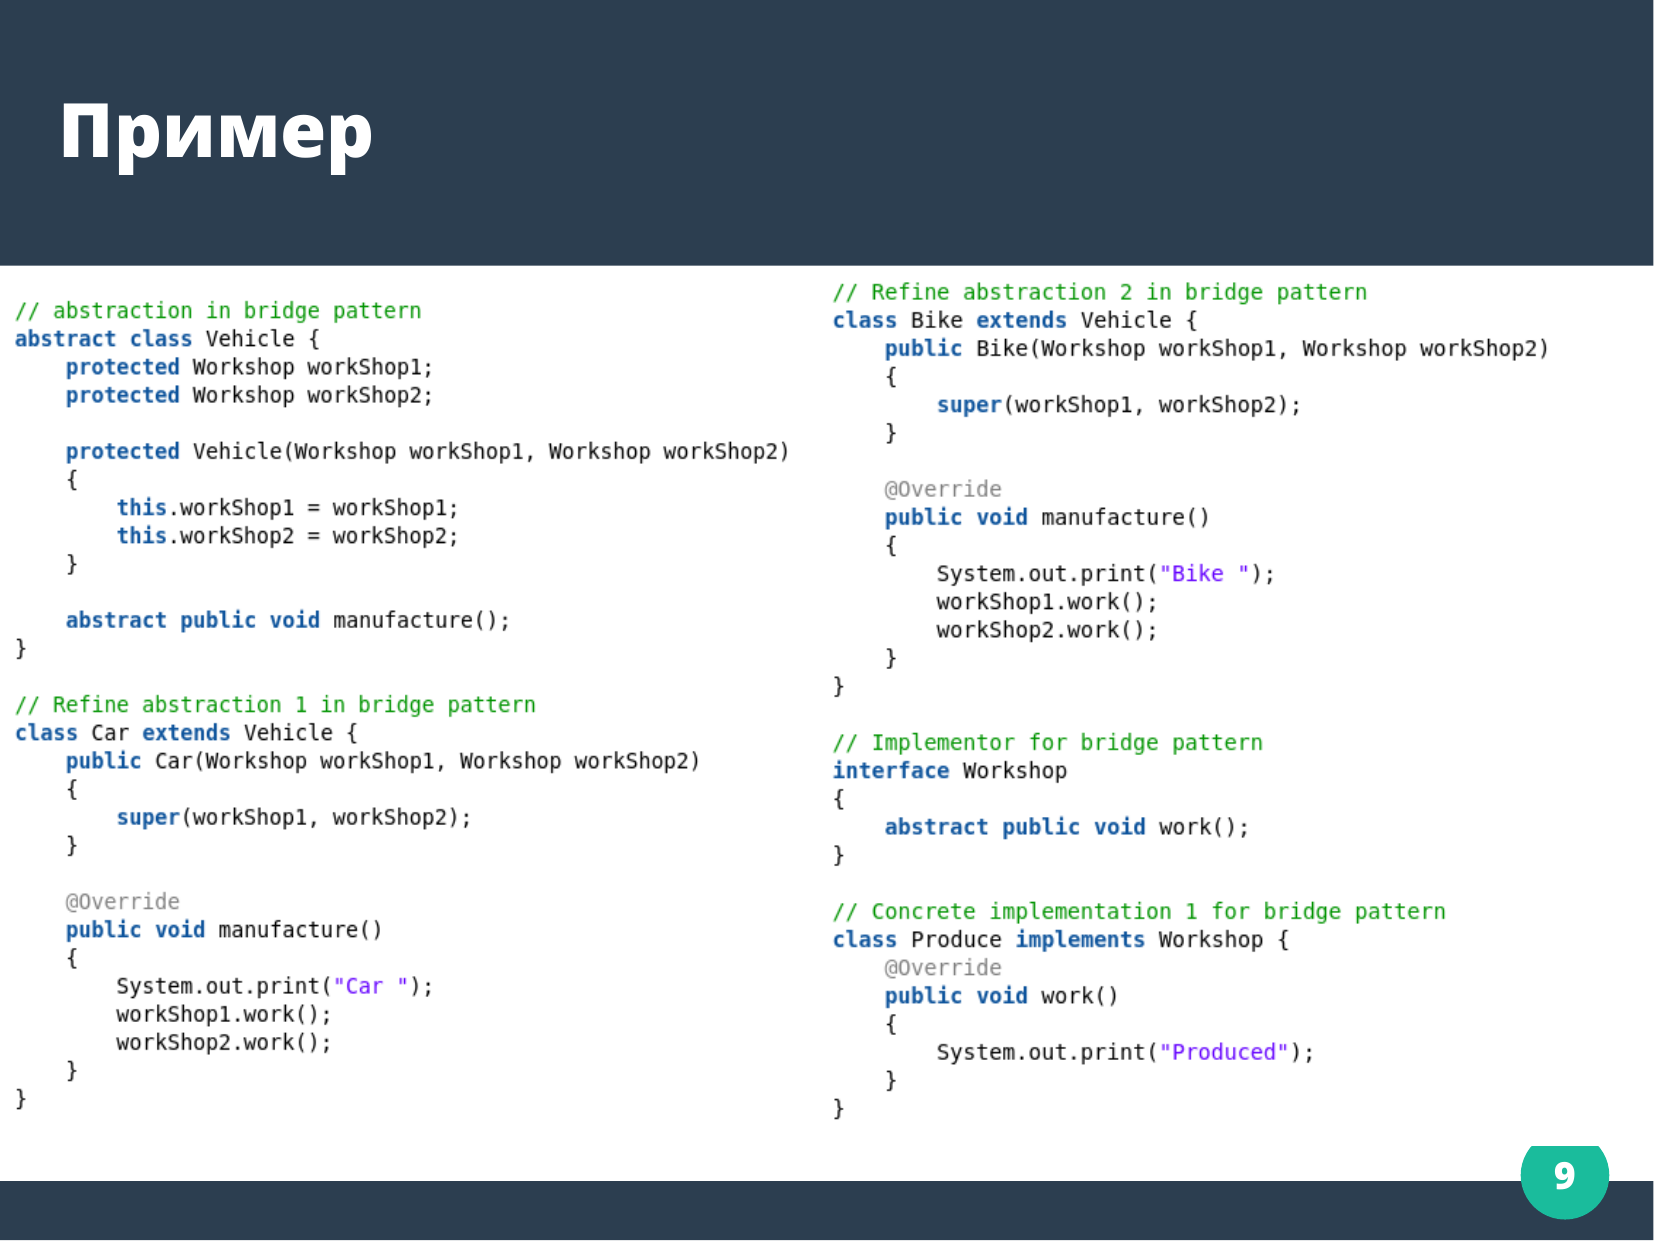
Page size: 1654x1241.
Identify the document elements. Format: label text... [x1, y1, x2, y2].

picture [10, 295, 815, 1133]
title Пример [59, 49, 1595, 207]
picture [826, 278, 1619, 1146]
